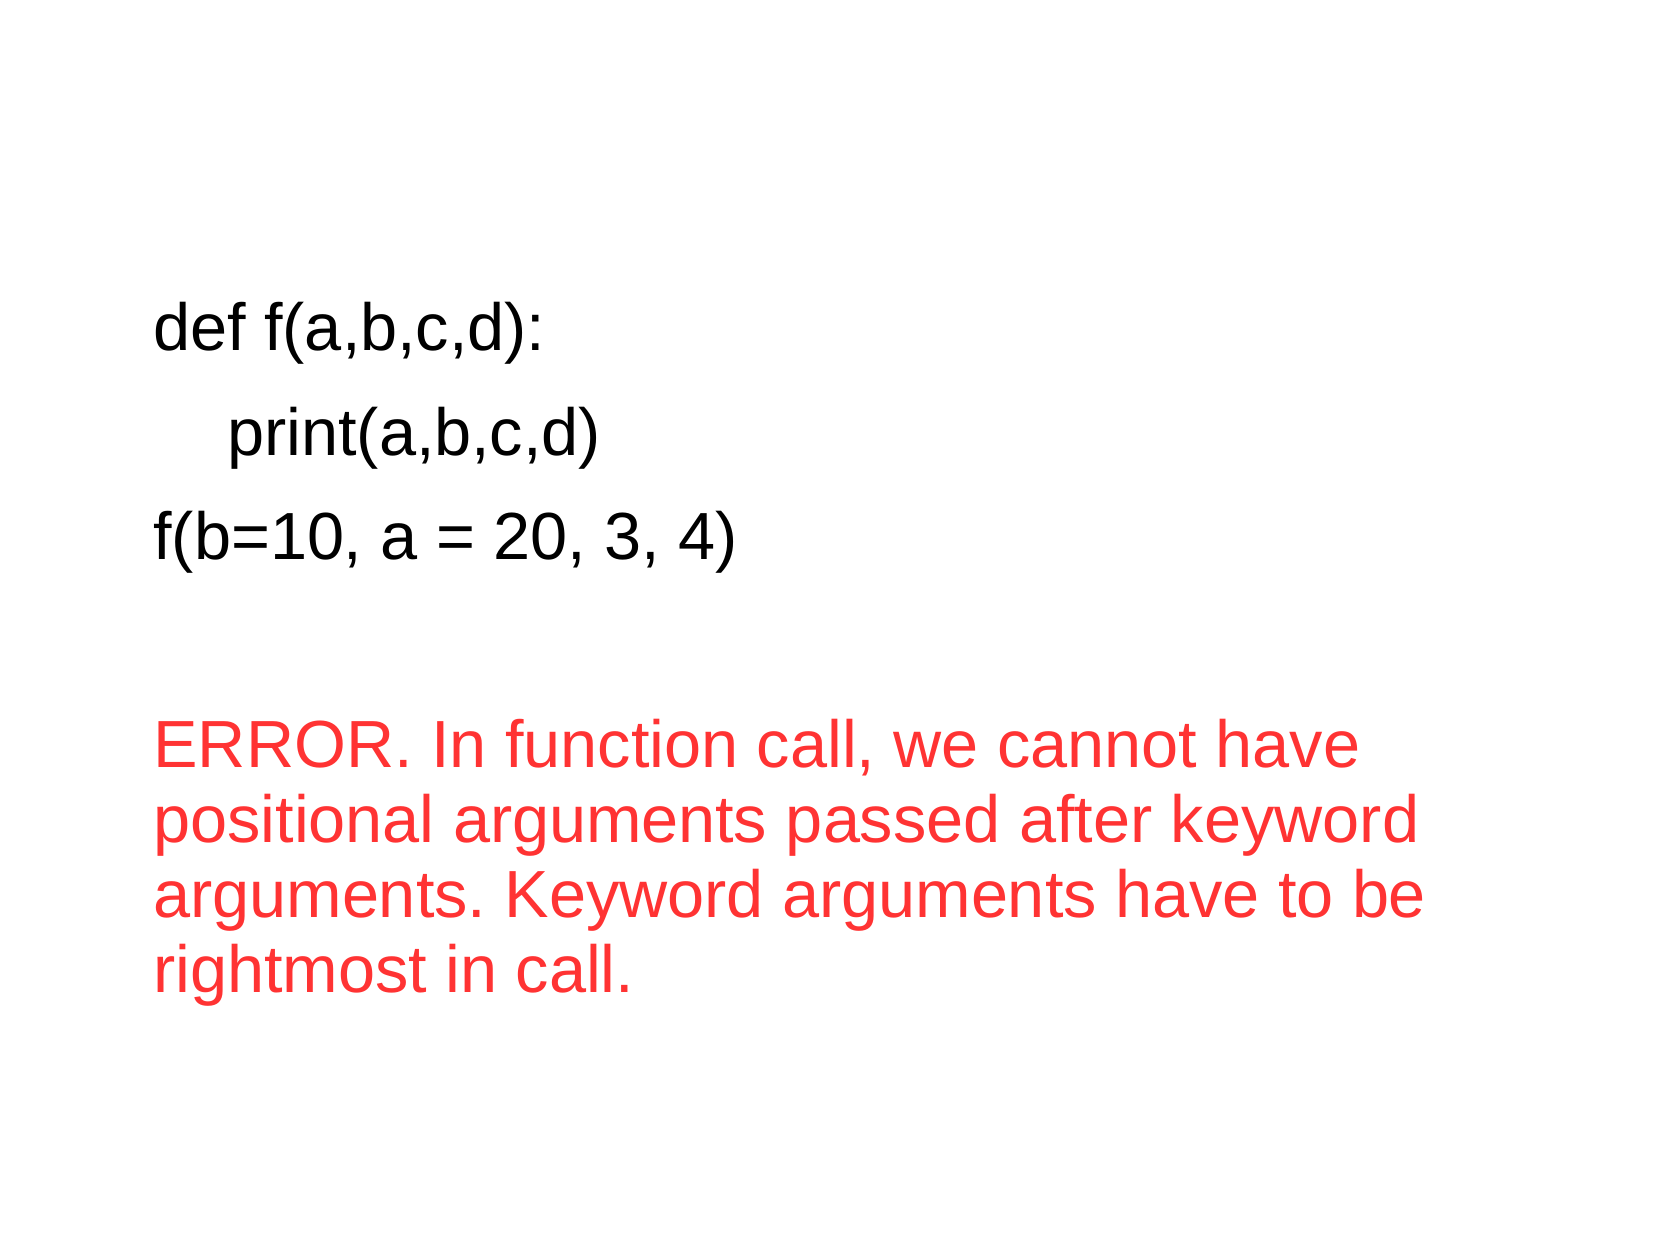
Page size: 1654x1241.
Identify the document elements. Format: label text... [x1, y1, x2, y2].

list def f(a,b,c,d): print(a,b,c,d) f(b=10, a = 20, 3, 4) ERROR. In function call, we cannot have positional arguments passed after keyword arguments. Keyword arguments have to be rightmost in call. [82, 290, 1571, 1010]
